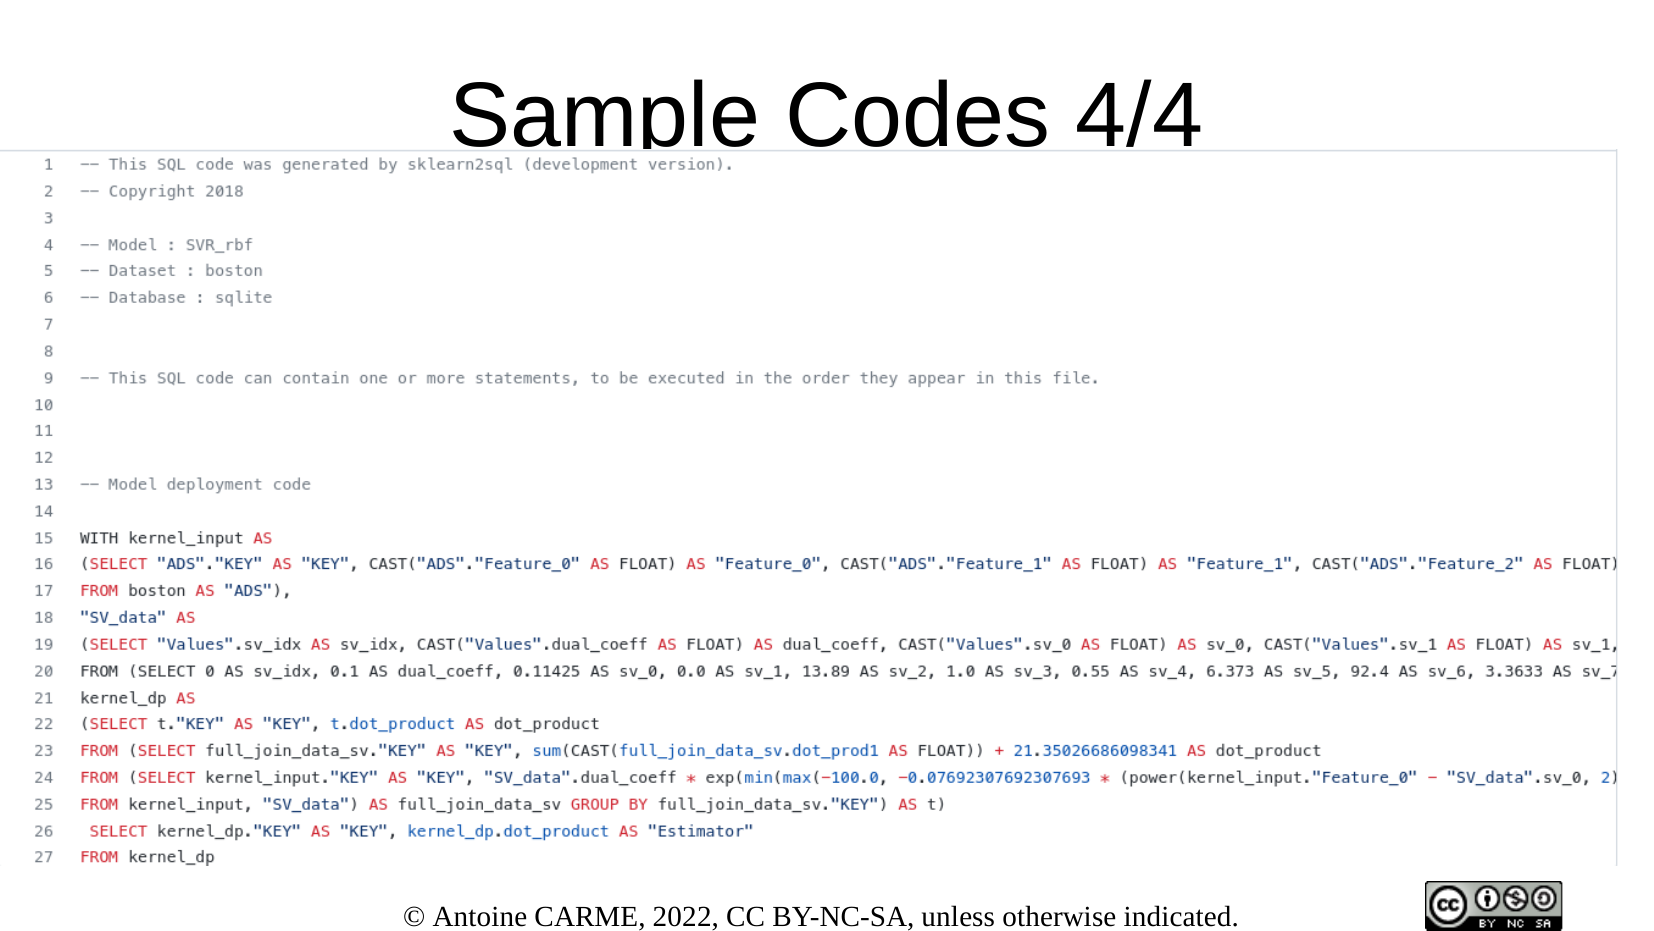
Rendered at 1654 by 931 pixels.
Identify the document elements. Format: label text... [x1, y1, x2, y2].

title Sample Codes 4/4 [82, 37, 1571, 149]
picture [0, 149, 1654, 866]
picture [1425, 881, 1563, 931]
